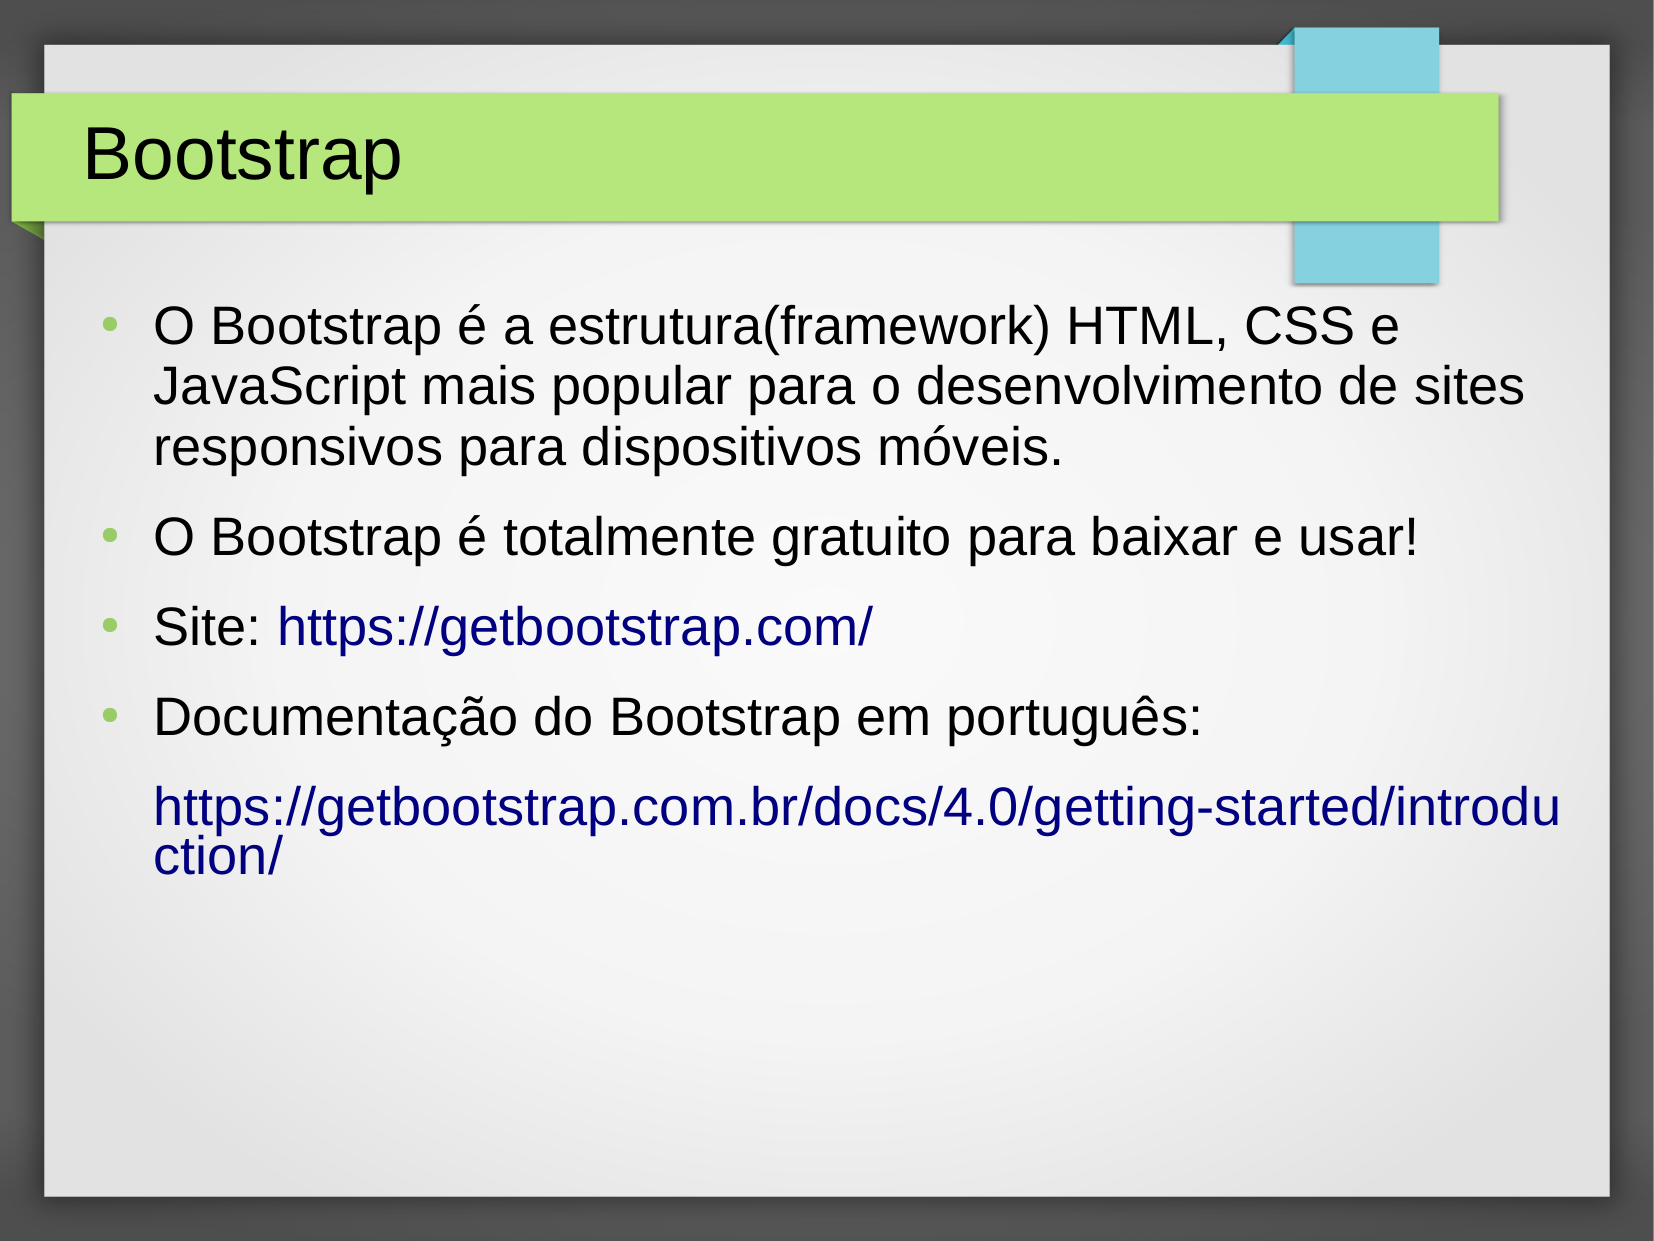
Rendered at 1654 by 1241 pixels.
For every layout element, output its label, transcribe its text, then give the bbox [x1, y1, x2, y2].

list O Bootstrap é a estrutura(framework) HTML, CSS e JavaScript mais popular para o desenvolvimento de sites responsivos para dispositivos móveis. O Bootstrap é totalmente gratuito para baixar e usar! Site: https://getbootstrap.com/ Documentação do Bootstrap em português: https://getbootstrap.com.br/docs/4.0/getting-started/introduction/ [82, 295, 1571, 1015]
title Bootstrap [82, 94, 1264, 213]
picture [0, 0, 1654, 1241]
